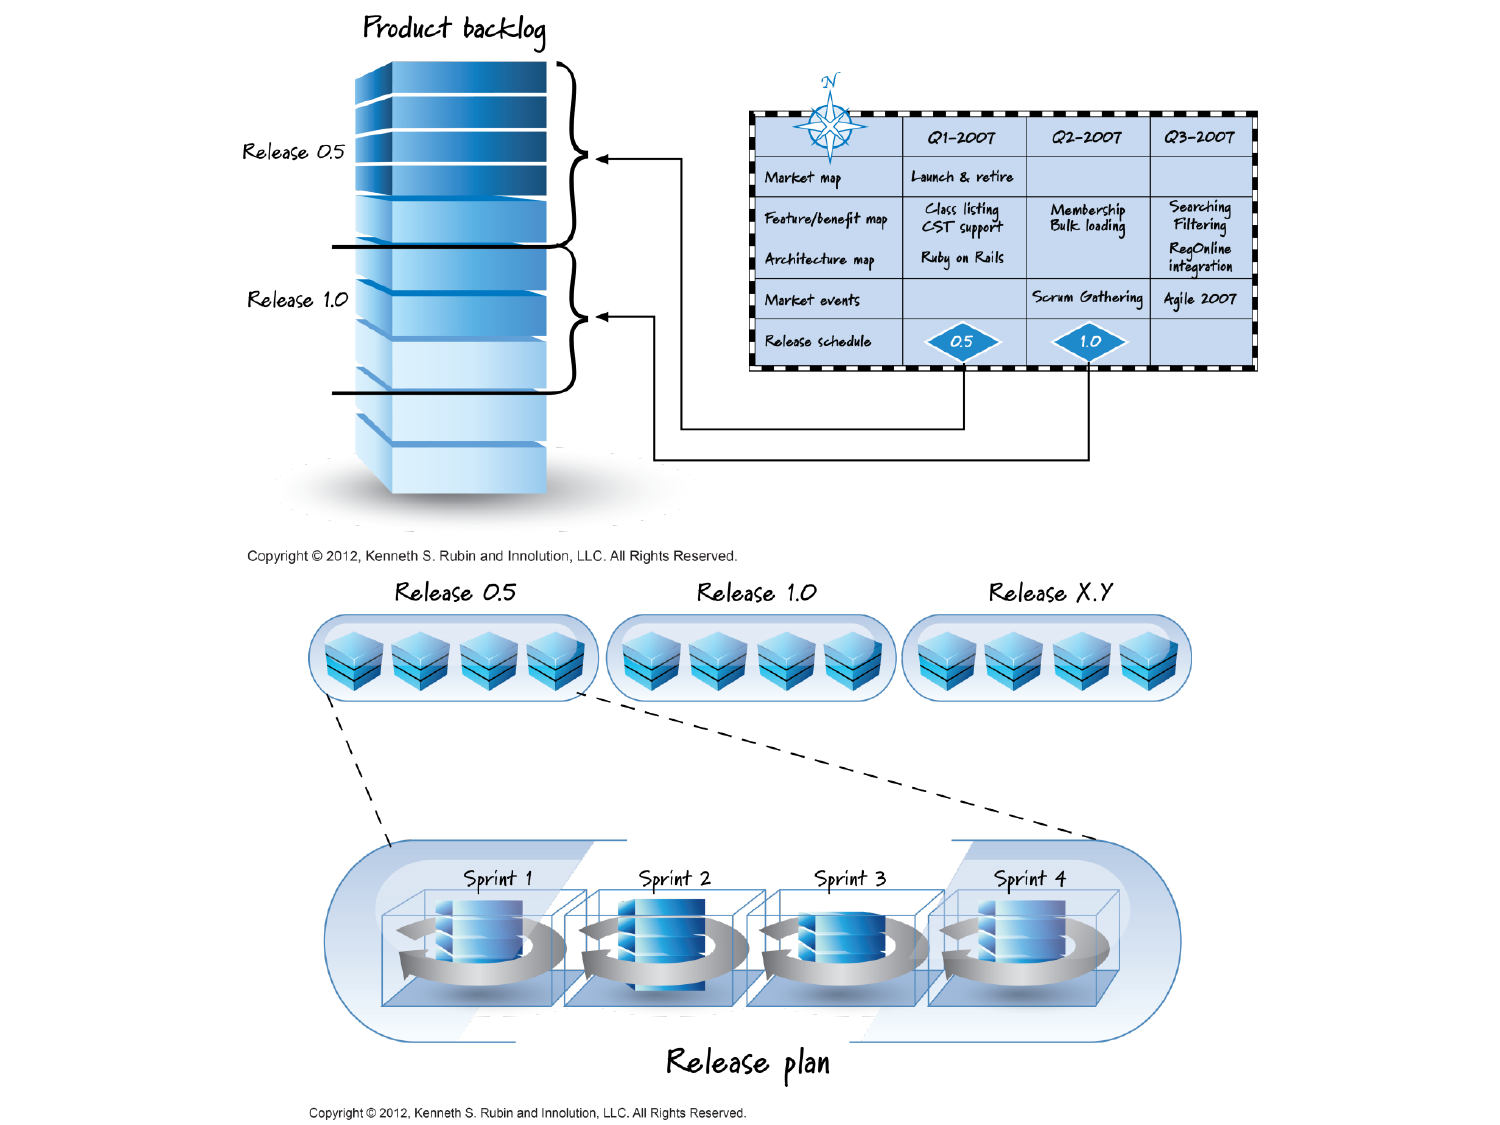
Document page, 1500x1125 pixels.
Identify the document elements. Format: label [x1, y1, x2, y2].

picture [242, 11, 1258, 565]
picture [308, 578, 1192, 1121]
